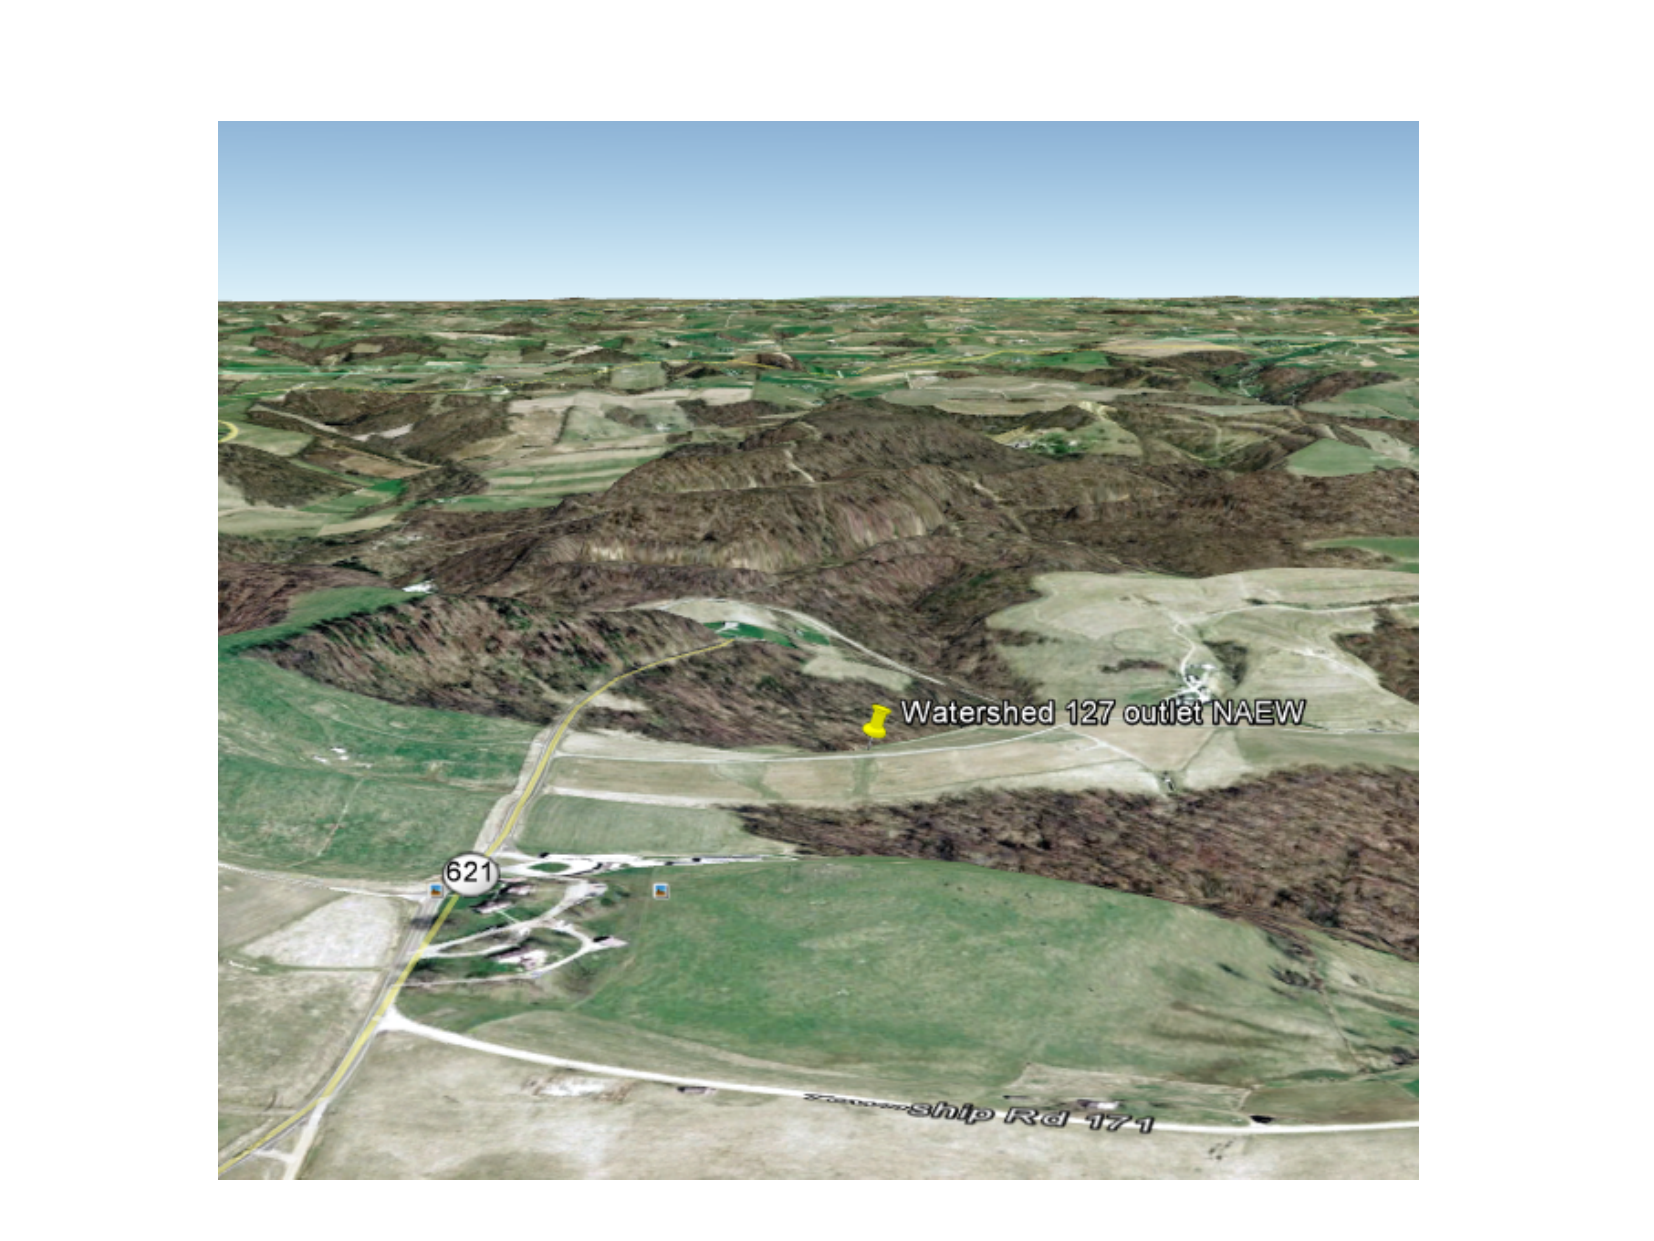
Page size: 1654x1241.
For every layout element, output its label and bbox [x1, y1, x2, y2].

picture [218, 121, 1419, 1180]
